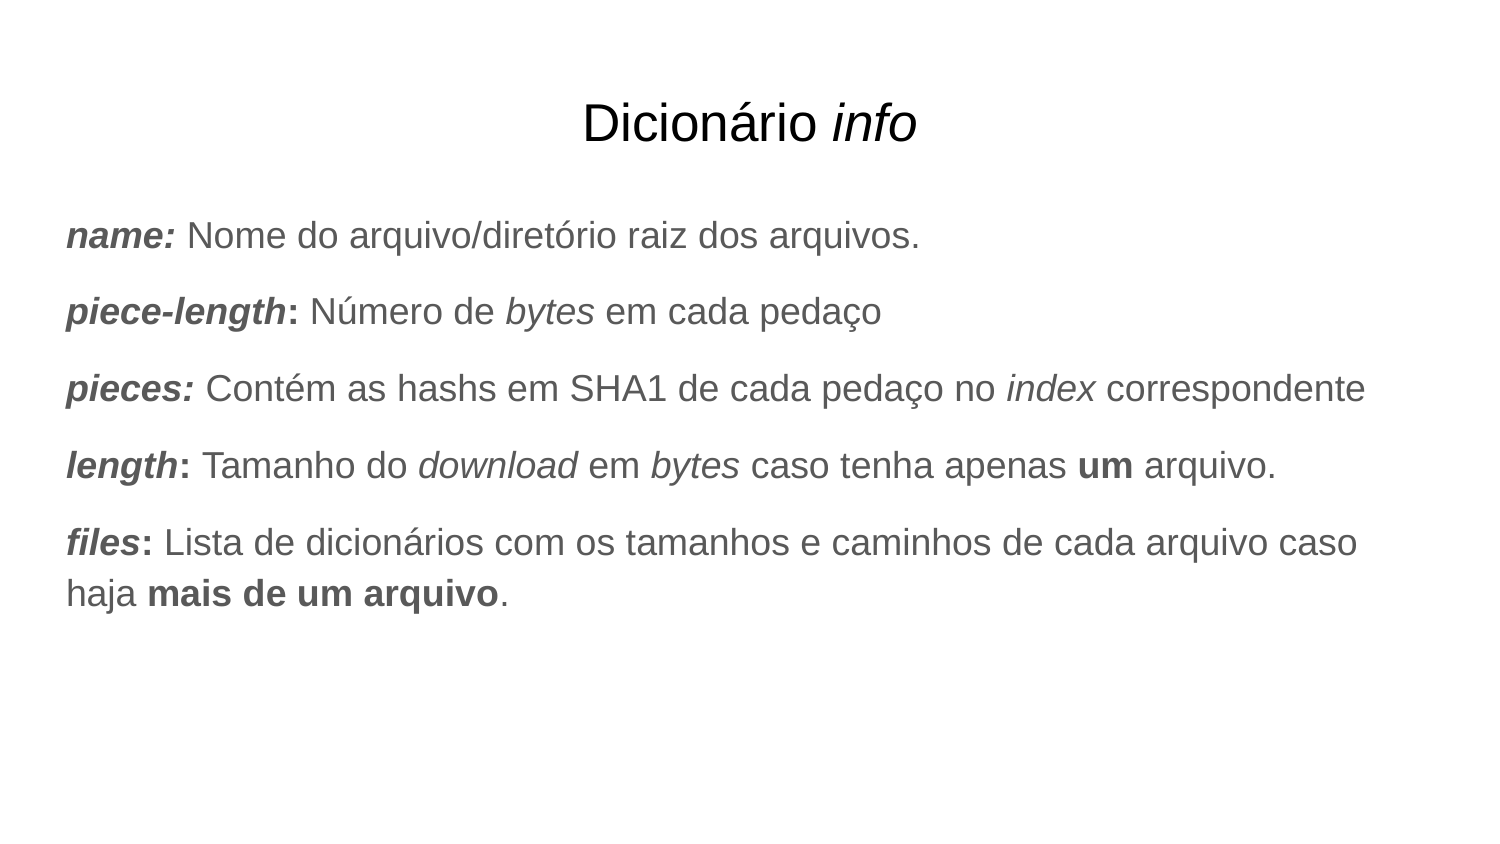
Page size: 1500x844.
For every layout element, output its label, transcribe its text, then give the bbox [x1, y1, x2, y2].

title Dicionário info [51, 72, 1449, 167]
list name: Nome do arquivo/diretório raiz dos arquivos. piece-length: Número de bytes em cada pedaço pieces: Contém as hashs em SHA1 de cada pedaço no index correspondente length: Tamanho do download em bytes caso tenha apenas um arquivo. files: Lista de dicionários com os tamanhos e caminhos de cada arquivo caso haja mais de um arquivo. [51, 189, 1449, 750]
